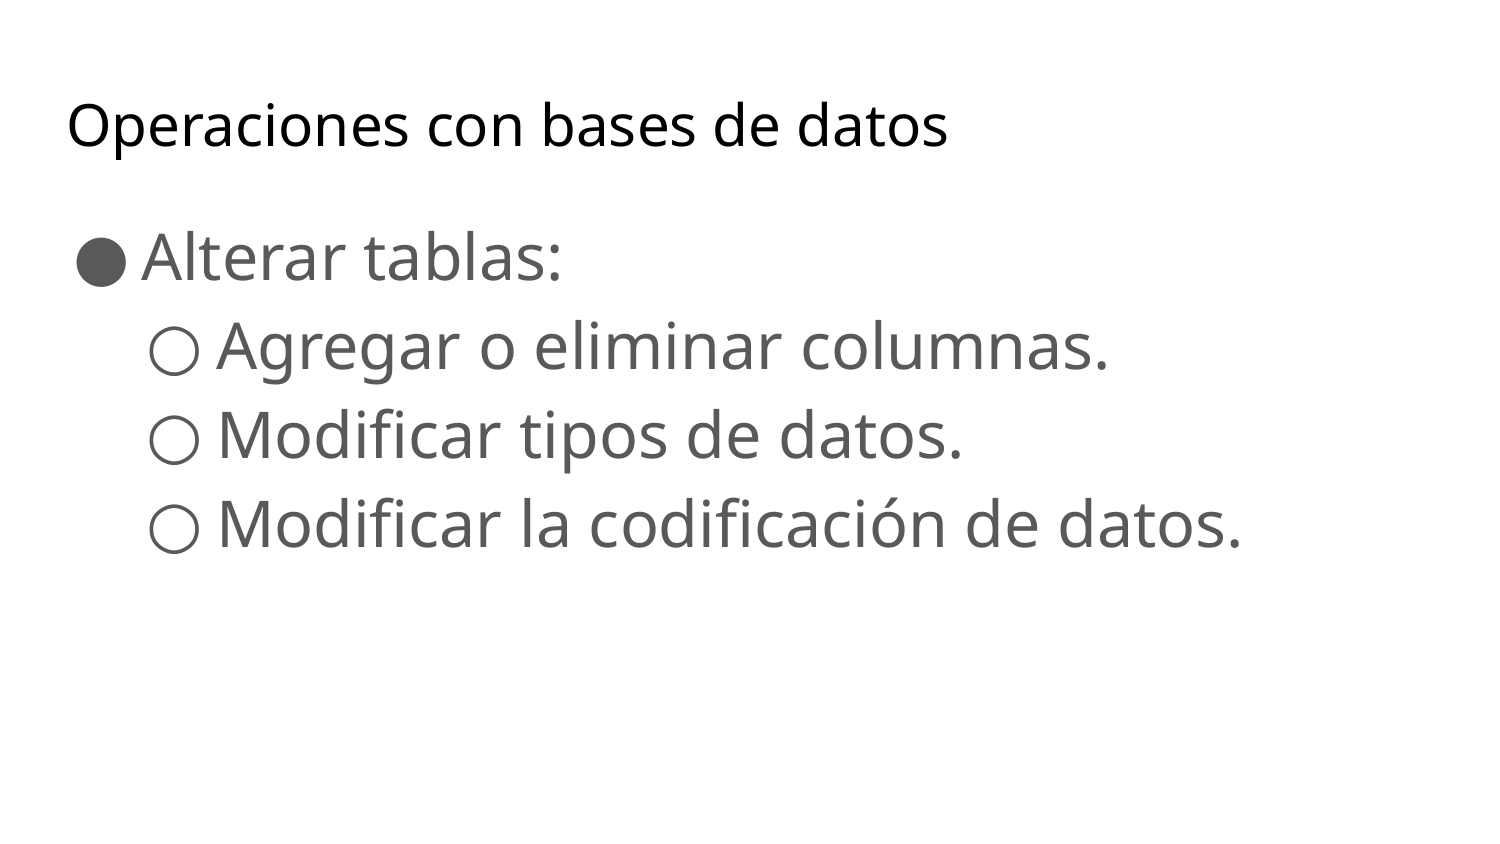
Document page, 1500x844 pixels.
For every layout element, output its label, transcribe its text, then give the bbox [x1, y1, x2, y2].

list Alterar tablas: Agregar o eliminar columnas. Modificar tipos de datos. Modificar la codificación de datos. [51, 189, 1449, 750]
title Operaciones con bases de datos [51, 72, 1449, 167]
